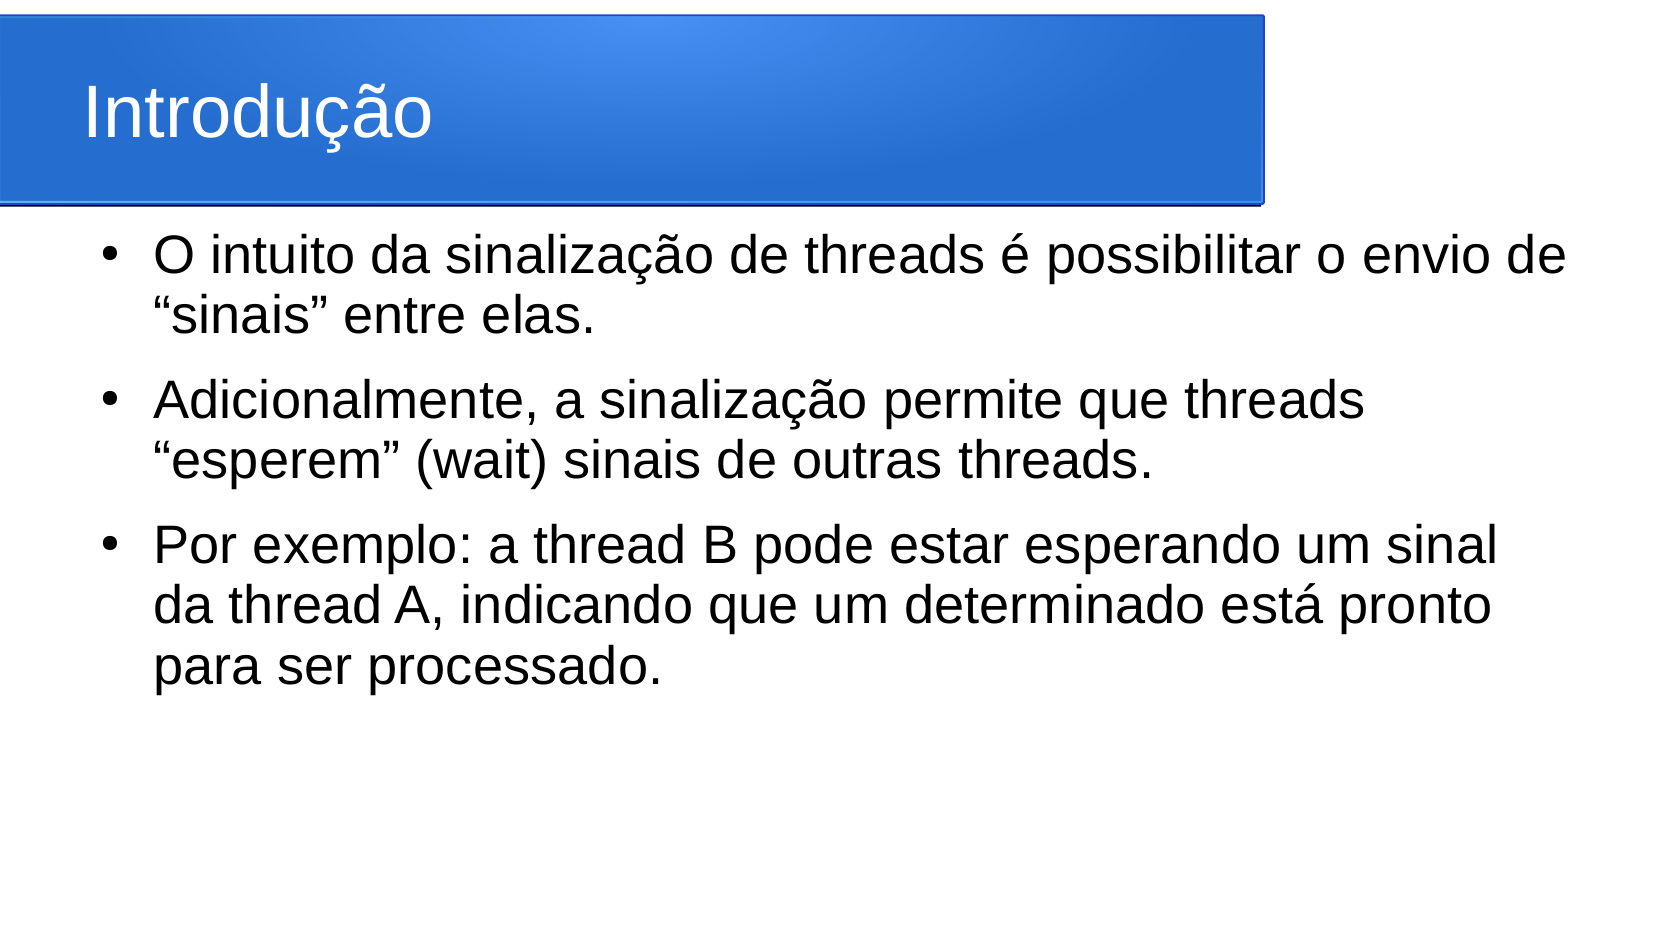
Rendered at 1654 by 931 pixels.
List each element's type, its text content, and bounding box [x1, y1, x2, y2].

title Introdução [82, 35, 1235, 189]
list O intuito da sinalização de threads é possibilitar o envio de “sinais” entre elas. Adicionalmente, a sinalização permite que threads “esperem” (wait) sinais de outras threads. Por exemplo: a thread B pode estar esperando um sinal da thread A, indicando que um determinado está pronto para ser processado. [82, 224, 1571, 764]
